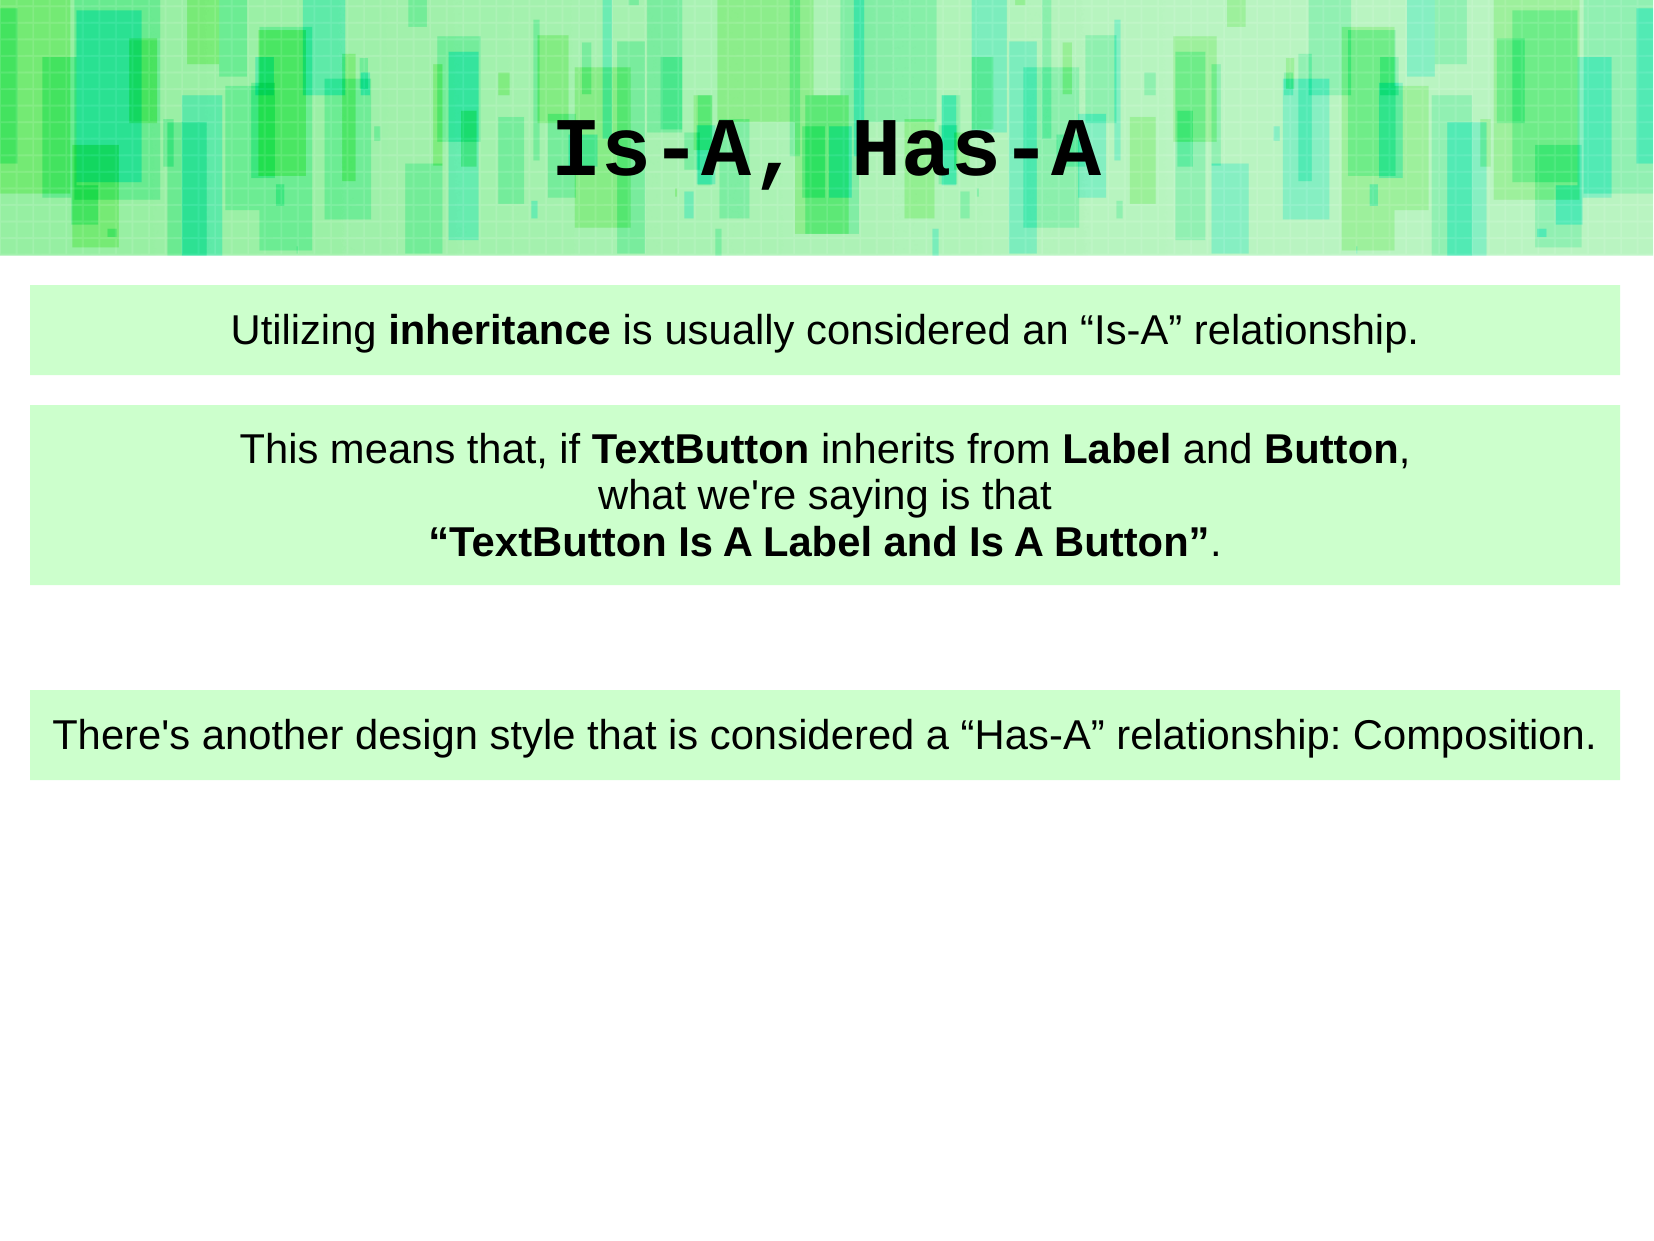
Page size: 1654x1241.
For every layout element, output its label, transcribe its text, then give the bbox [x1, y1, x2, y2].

text_box This means that, if TextButton inherits from Label and Button, what we're saying is that “TextButton Is A Label and Is A Button”. [30, 405, 1621, 586]
text_box There's another design style that is considered a “Has-A” relationship: Composition. [30, 690, 1621, 781]
text_box Utilizing inheritance is usually considered an “Is-A” relationship. [30, 285, 1621, 376]
picture [0, 0, 1654, 1241]
title Is-A, Has-A [82, 49, 1571, 257]
